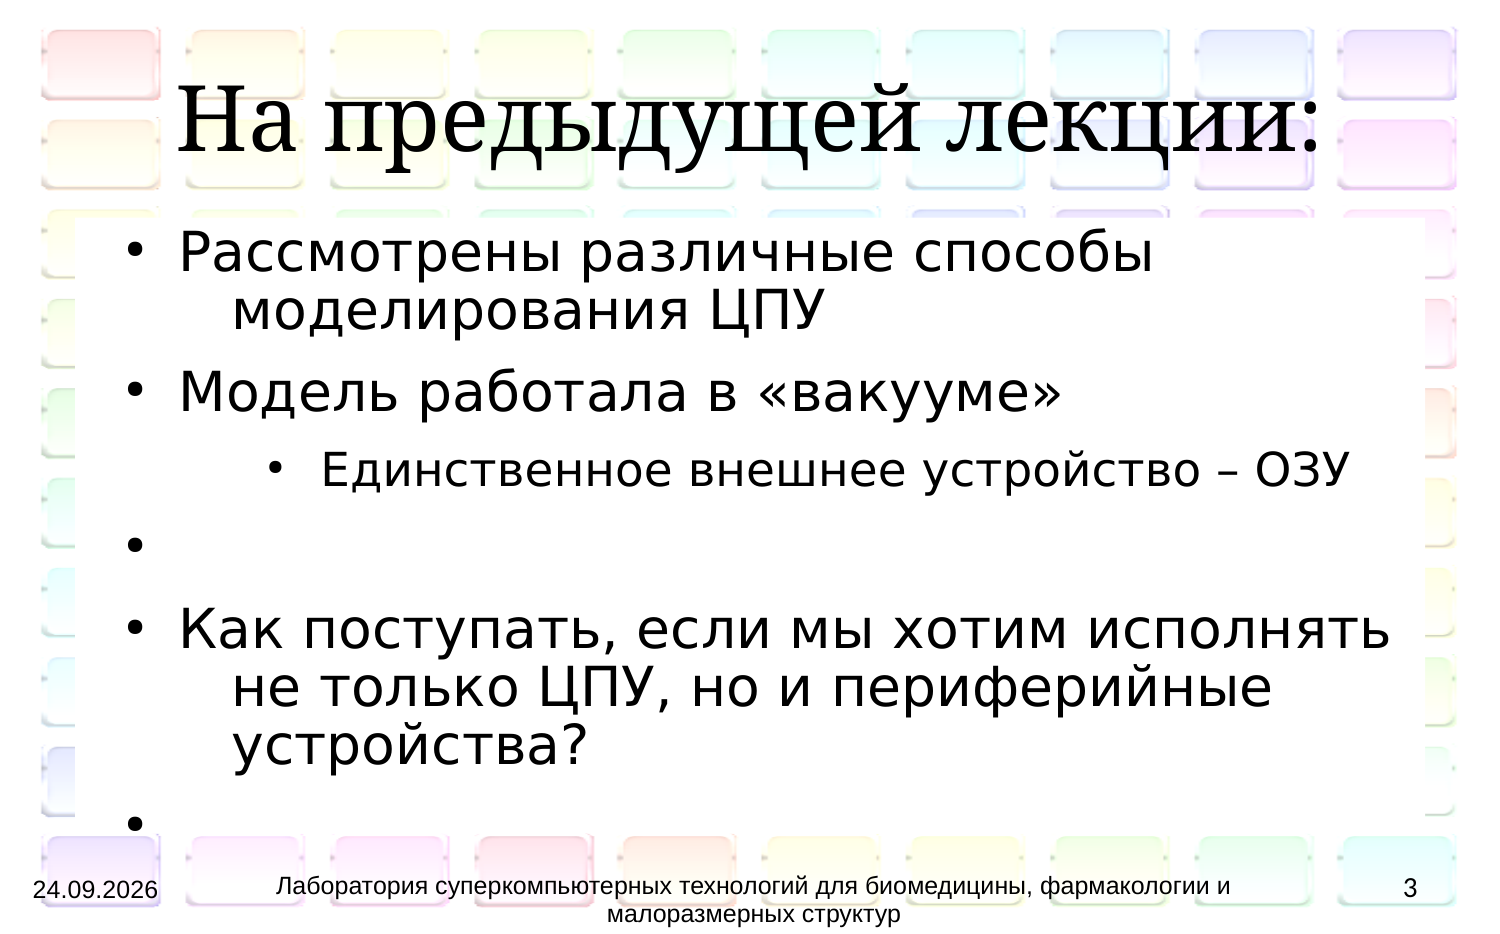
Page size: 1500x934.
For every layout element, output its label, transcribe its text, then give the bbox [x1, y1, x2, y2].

text_box Лаборатория суперкомпьютерных технологий для биомедицины, фармакологии и малоразмерных структур [171, 864, 1338, 915]
list Рассмотрены различные способы моделирования ЦПУ Модель работала в «вакууме» Единственное внешнее устройство – ОЗУ Как поступать, если мы хотим исполнять не только ЦПУ, но и периферийные устройства? [75, 217, 1426, 834]
text_box 25.10.2012 [17, 868, 184, 918]
title На предыдущей лекции: [75, 37, 1426, 193]
text_box [1387, 868, 1473, 918]
